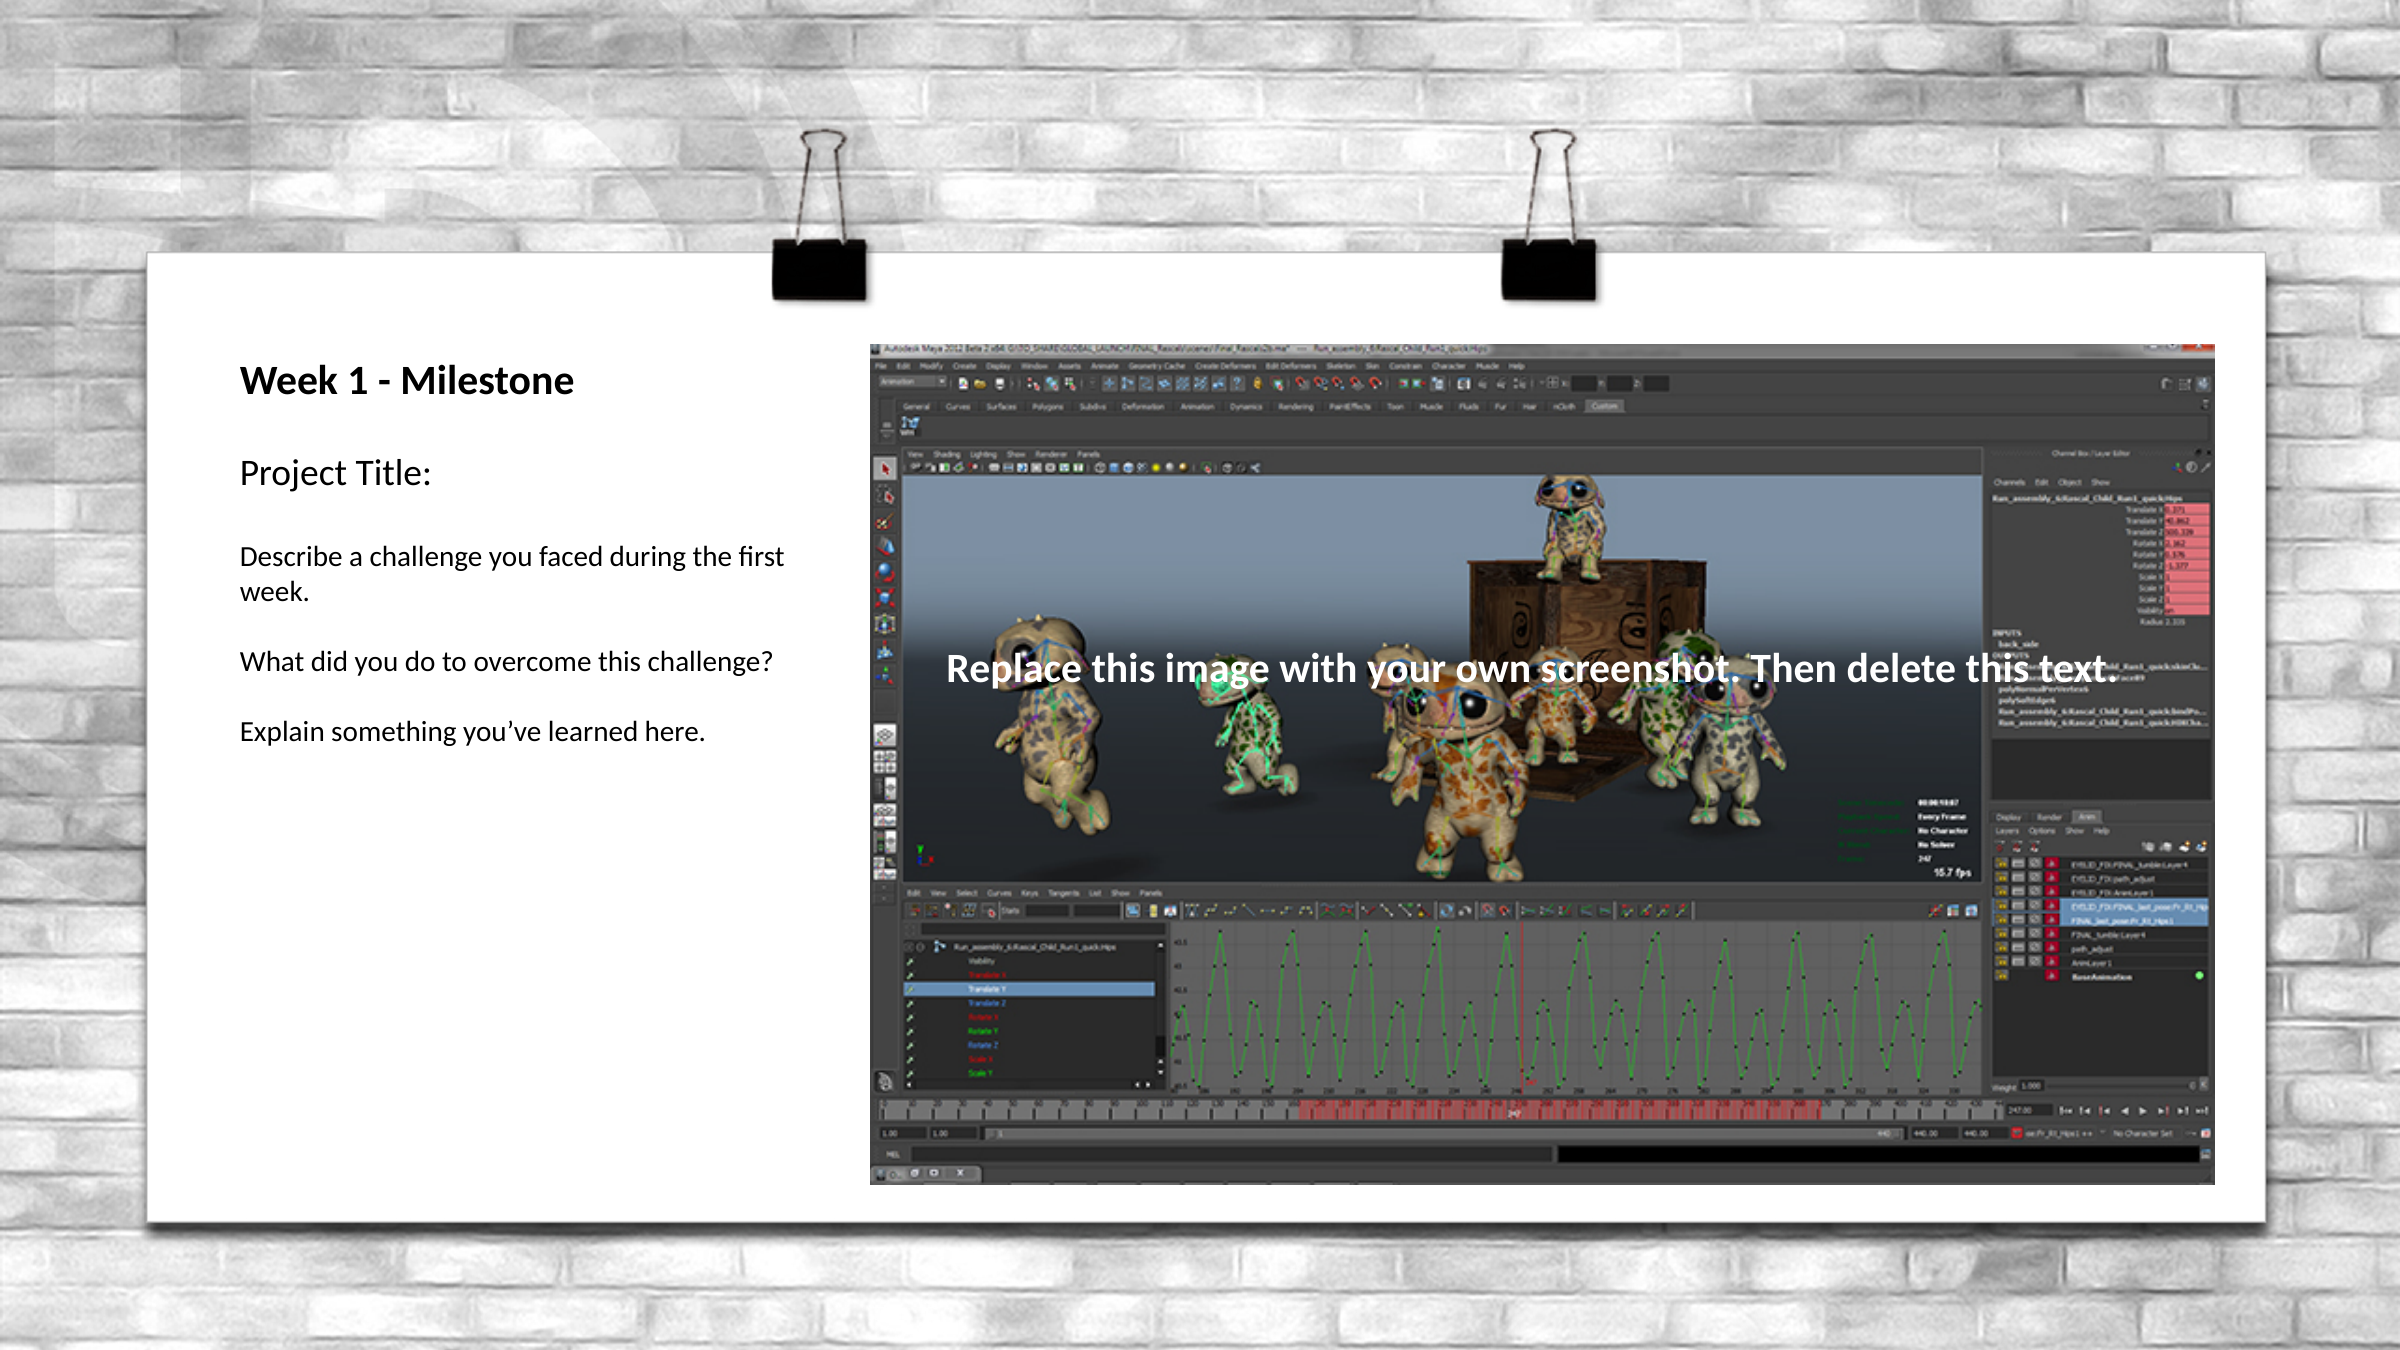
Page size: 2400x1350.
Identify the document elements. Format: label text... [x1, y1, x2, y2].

text_box Replace this image with your own screenshot. Then delete this text. [882, 633, 2183, 699]
picture [0, 0, 2400, 1350]
text_box Week 1 - Milestone Project Title: Describe a challenge you faced during the first week. What did you do to overcome this challenge? Explain something you’ve learned here. [224, 345, 835, 755]
